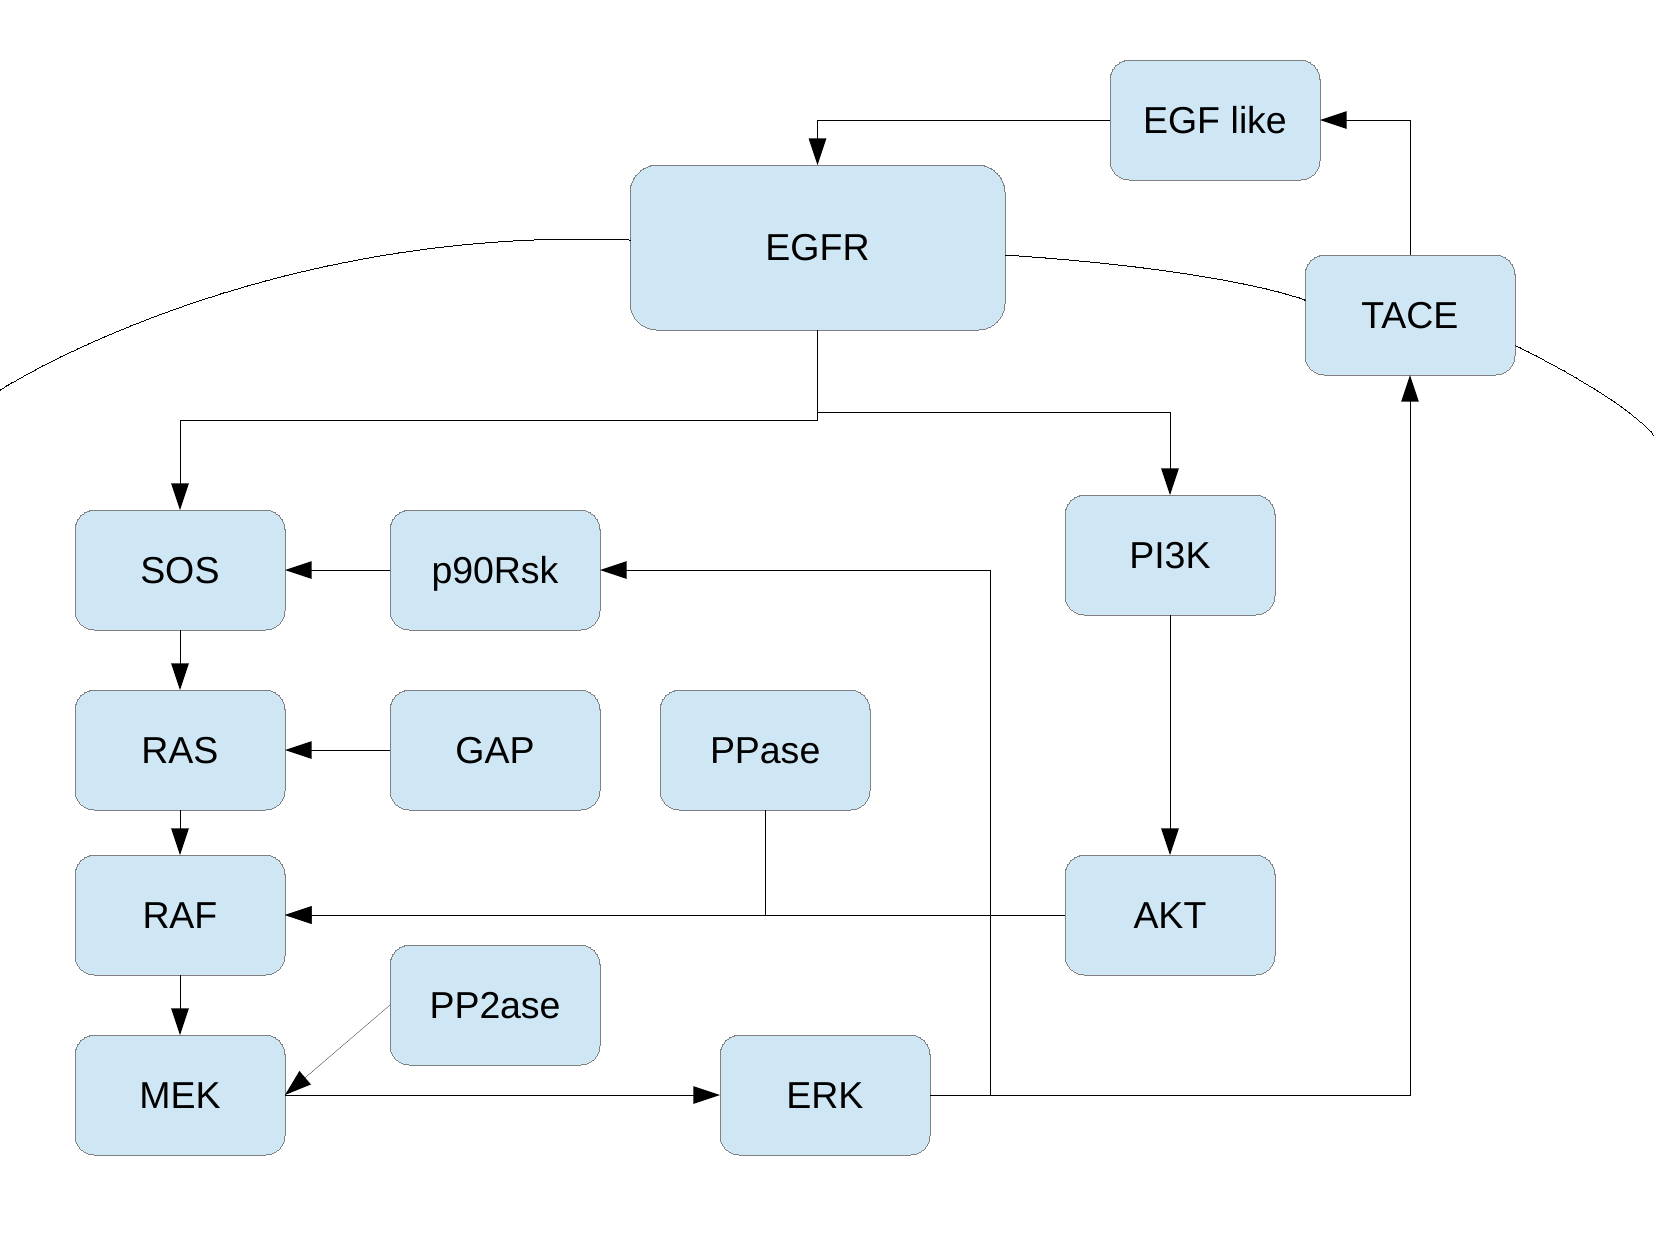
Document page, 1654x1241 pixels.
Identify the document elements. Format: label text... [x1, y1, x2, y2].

text_box RAF [75, 855, 286, 976]
text_box MEK [75, 1035, 286, 1156]
text_box PPase [660, 690, 871, 811]
text_box p90Rsk [390, 510, 601, 631]
text_box EGF like [1110, 60, 1321, 181]
text_box EGFR [630, 165, 1006, 331]
text_box SOS [75, 510, 286, 631]
text_box PI3K [1065, 495, 1276, 616]
text_box RAS [75, 690, 286, 811]
text_box PP2ase [390, 945, 601, 1066]
text_box TACE [1305, 255, 1516, 376]
text_box GAP [390, 690, 601, 811]
text_box ERK [720, 1035, 931, 1156]
text_box AKT [1065, 855, 1276, 976]
